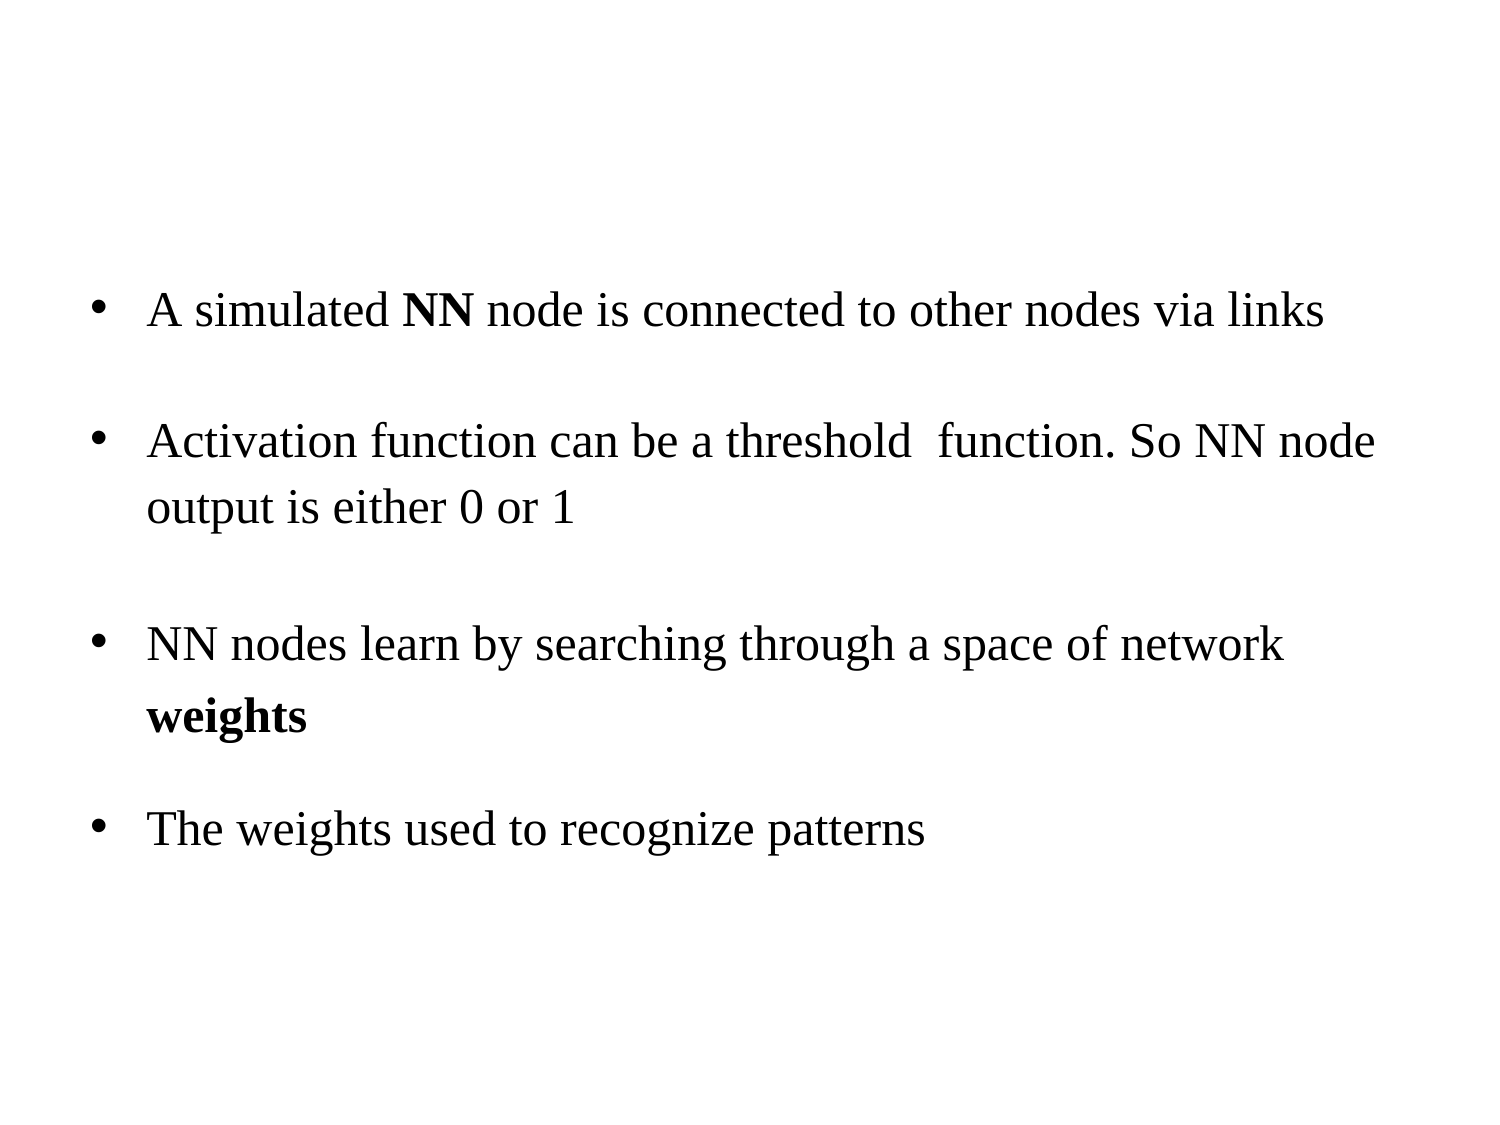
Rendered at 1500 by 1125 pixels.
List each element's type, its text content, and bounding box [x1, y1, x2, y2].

list A simulated NN node is connected to other nodes via links Activation function can be a threshold function. So NN node output is either 0 or 1 NN nodes learn by searching through a space of network weights The weights used to recognize patterns [75, 256, 1426, 1125]
